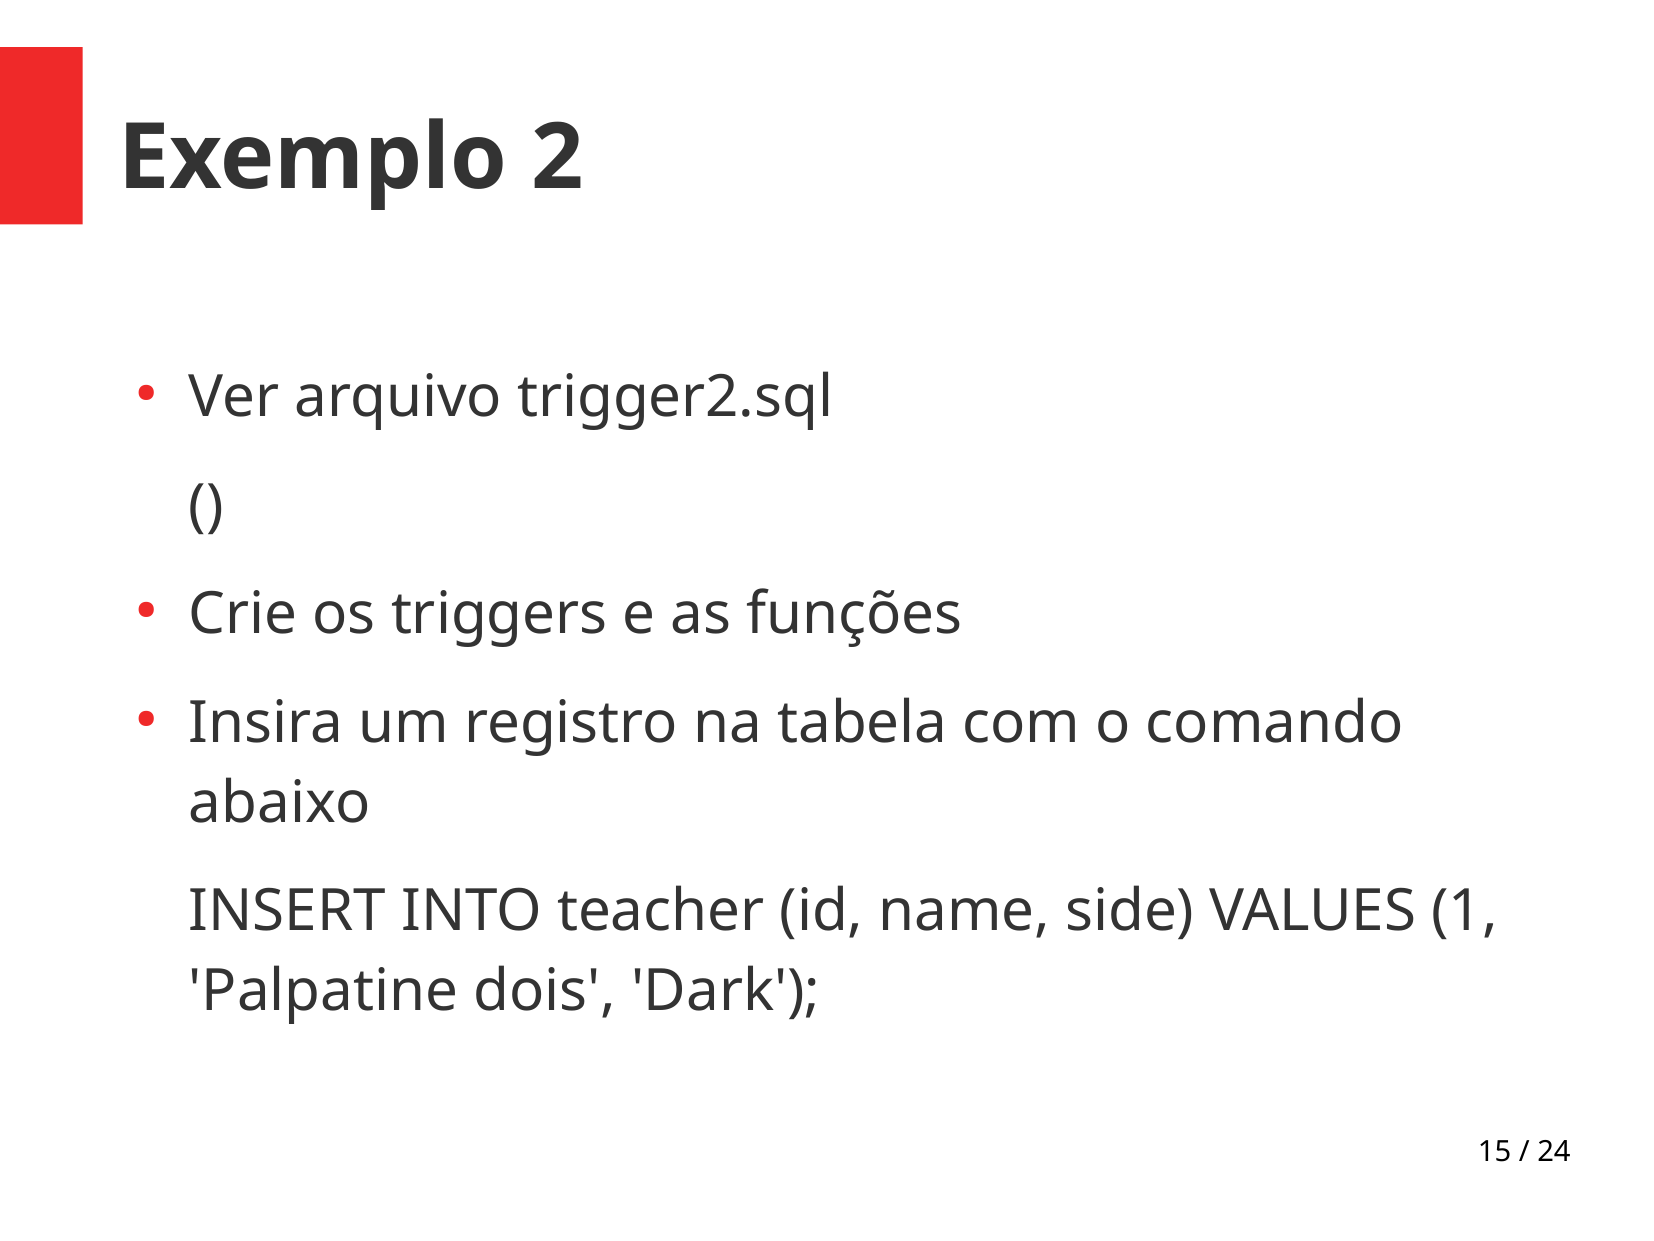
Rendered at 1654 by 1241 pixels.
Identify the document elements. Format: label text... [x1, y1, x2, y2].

title Exemplo 2 [118, 49, 1571, 257]
list Ver arquivo trigger2.sql () Crie os triggers e as funções Insira um registro na tabela com o comando abaixo INSERT INTO teacher (id, name, side) VALUES (1, 'Palpatine dois', 'Dark'); [118, 354, 1536, 1074]
